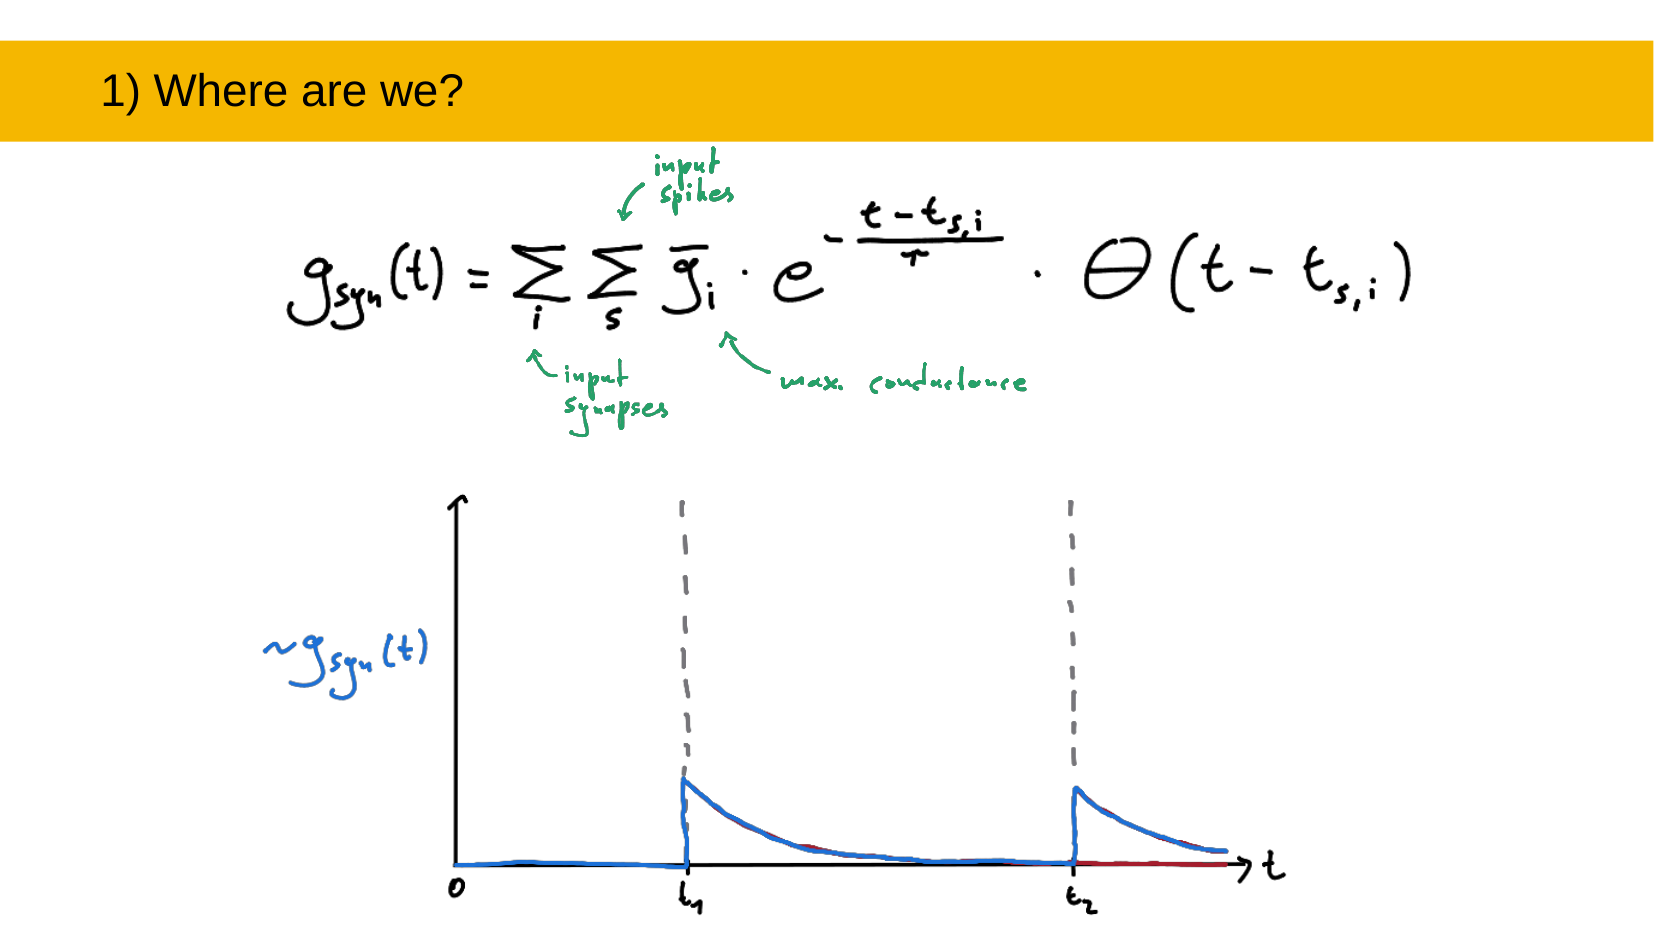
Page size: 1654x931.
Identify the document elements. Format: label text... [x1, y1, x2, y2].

title Where are we? [82, 14, 975, 168]
picture [241, 472, 1308, 931]
text_box [0, 40, 82, 142]
picture [261, 124, 1436, 455]
text_box [975, 40, 1654, 142]
